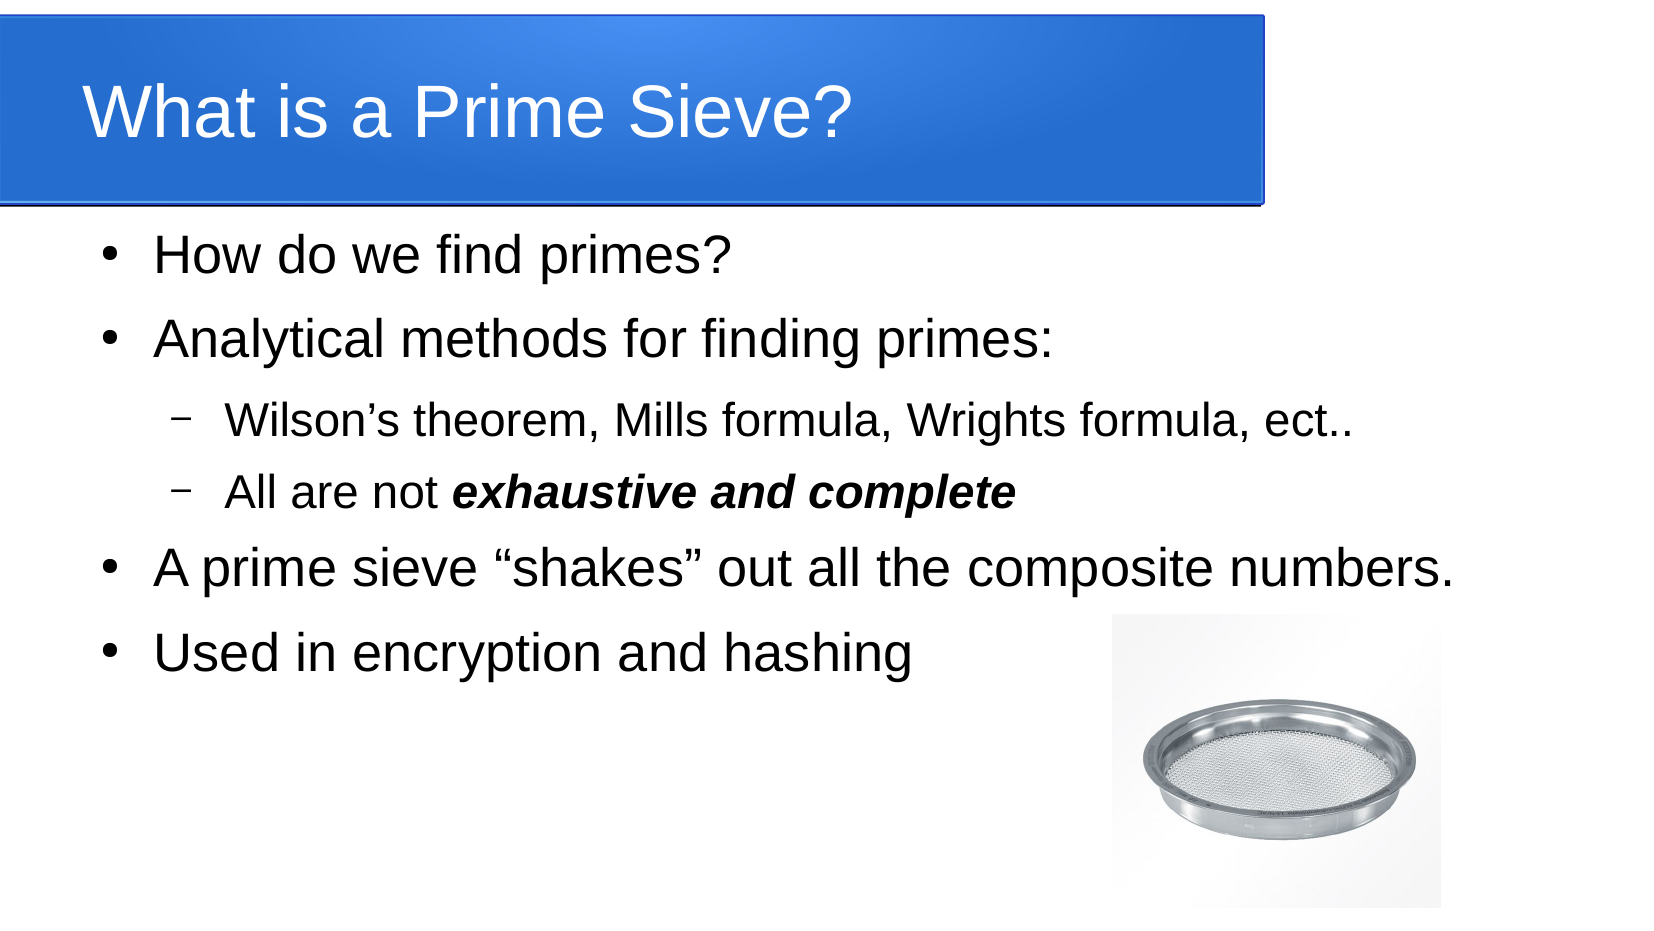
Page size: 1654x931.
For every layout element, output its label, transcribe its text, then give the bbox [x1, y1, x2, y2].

list How do we find primes? Analytical methods for finding primes: Wilson’s theorem, Mills formula, Wrights formula, ect.. All are not exhaustive and complete A prime sieve “shakes” out all the composite numbers. Used in encryption and hashing [82, 224, 1571, 764]
title What is a Prime Sieve? [82, 35, 1235, 189]
picture [1112, 614, 1441, 908]
